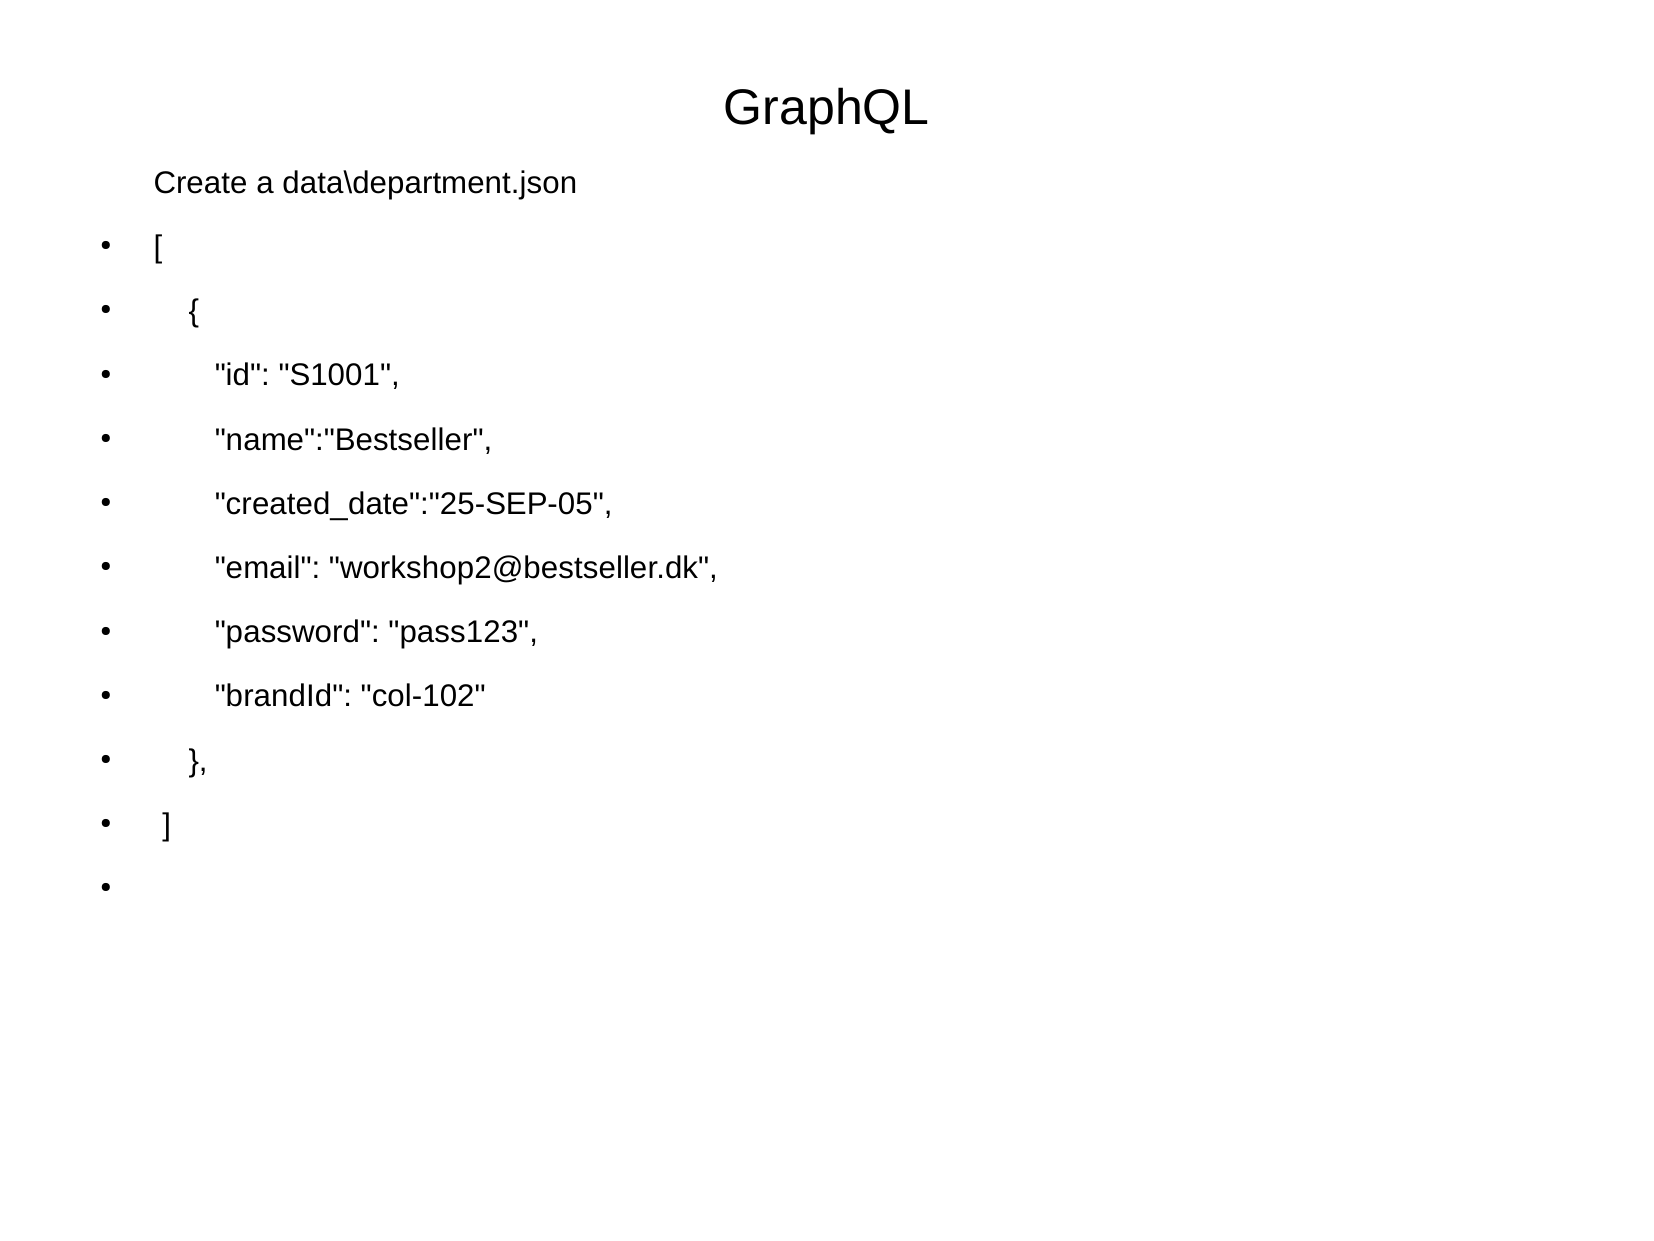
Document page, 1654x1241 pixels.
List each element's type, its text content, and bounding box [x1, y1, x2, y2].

list Create a data\department.json [ { "id": "S1001", "name":"Bestseller", "created_date":"25-SEP-05", "email": "workshop2@bestseller.dk", "password": "pass123", "brandId": "col-102" }, ] [82, 165, 1571, 1201]
title GraphQL [82, 49, 1571, 165]
